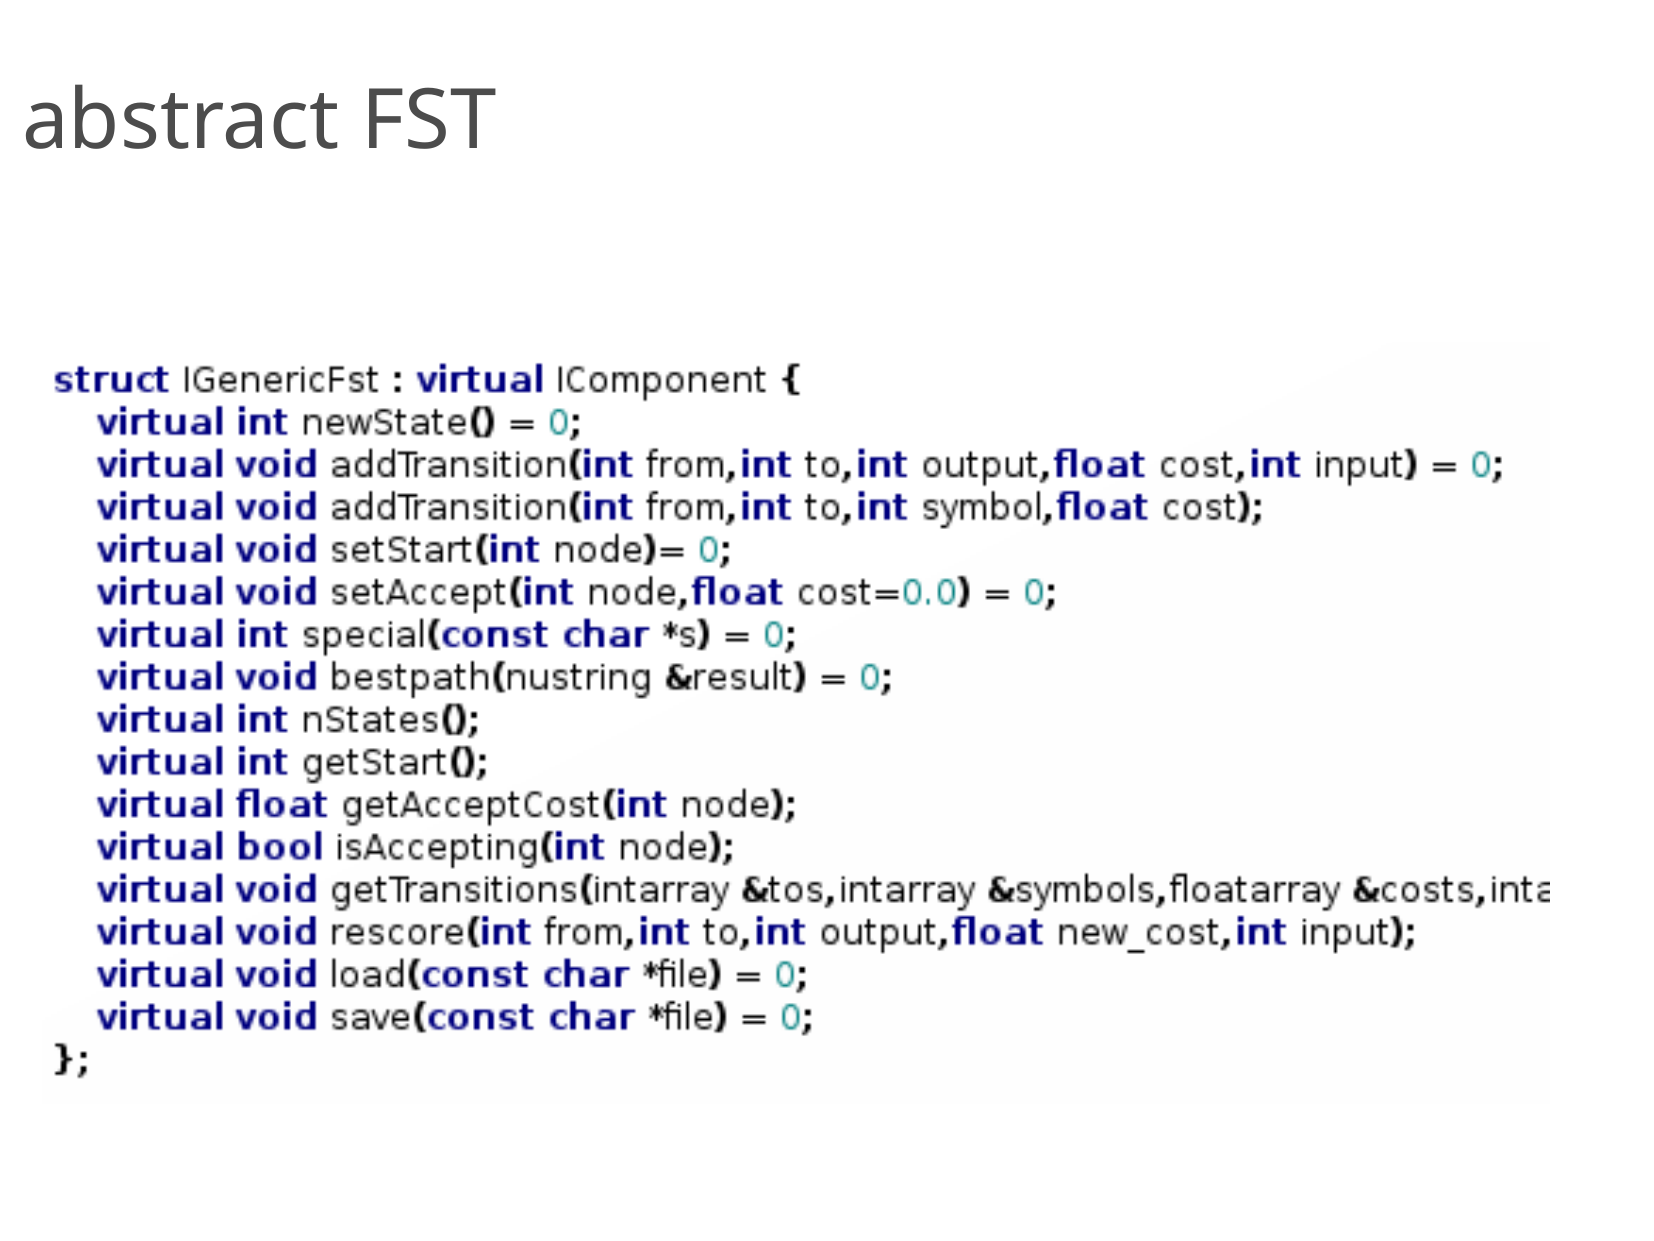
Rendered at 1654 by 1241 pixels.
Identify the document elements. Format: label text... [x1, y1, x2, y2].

picture [42, 342, 1550, 1104]
title abstract FST [22, 19, 1654, 213]
